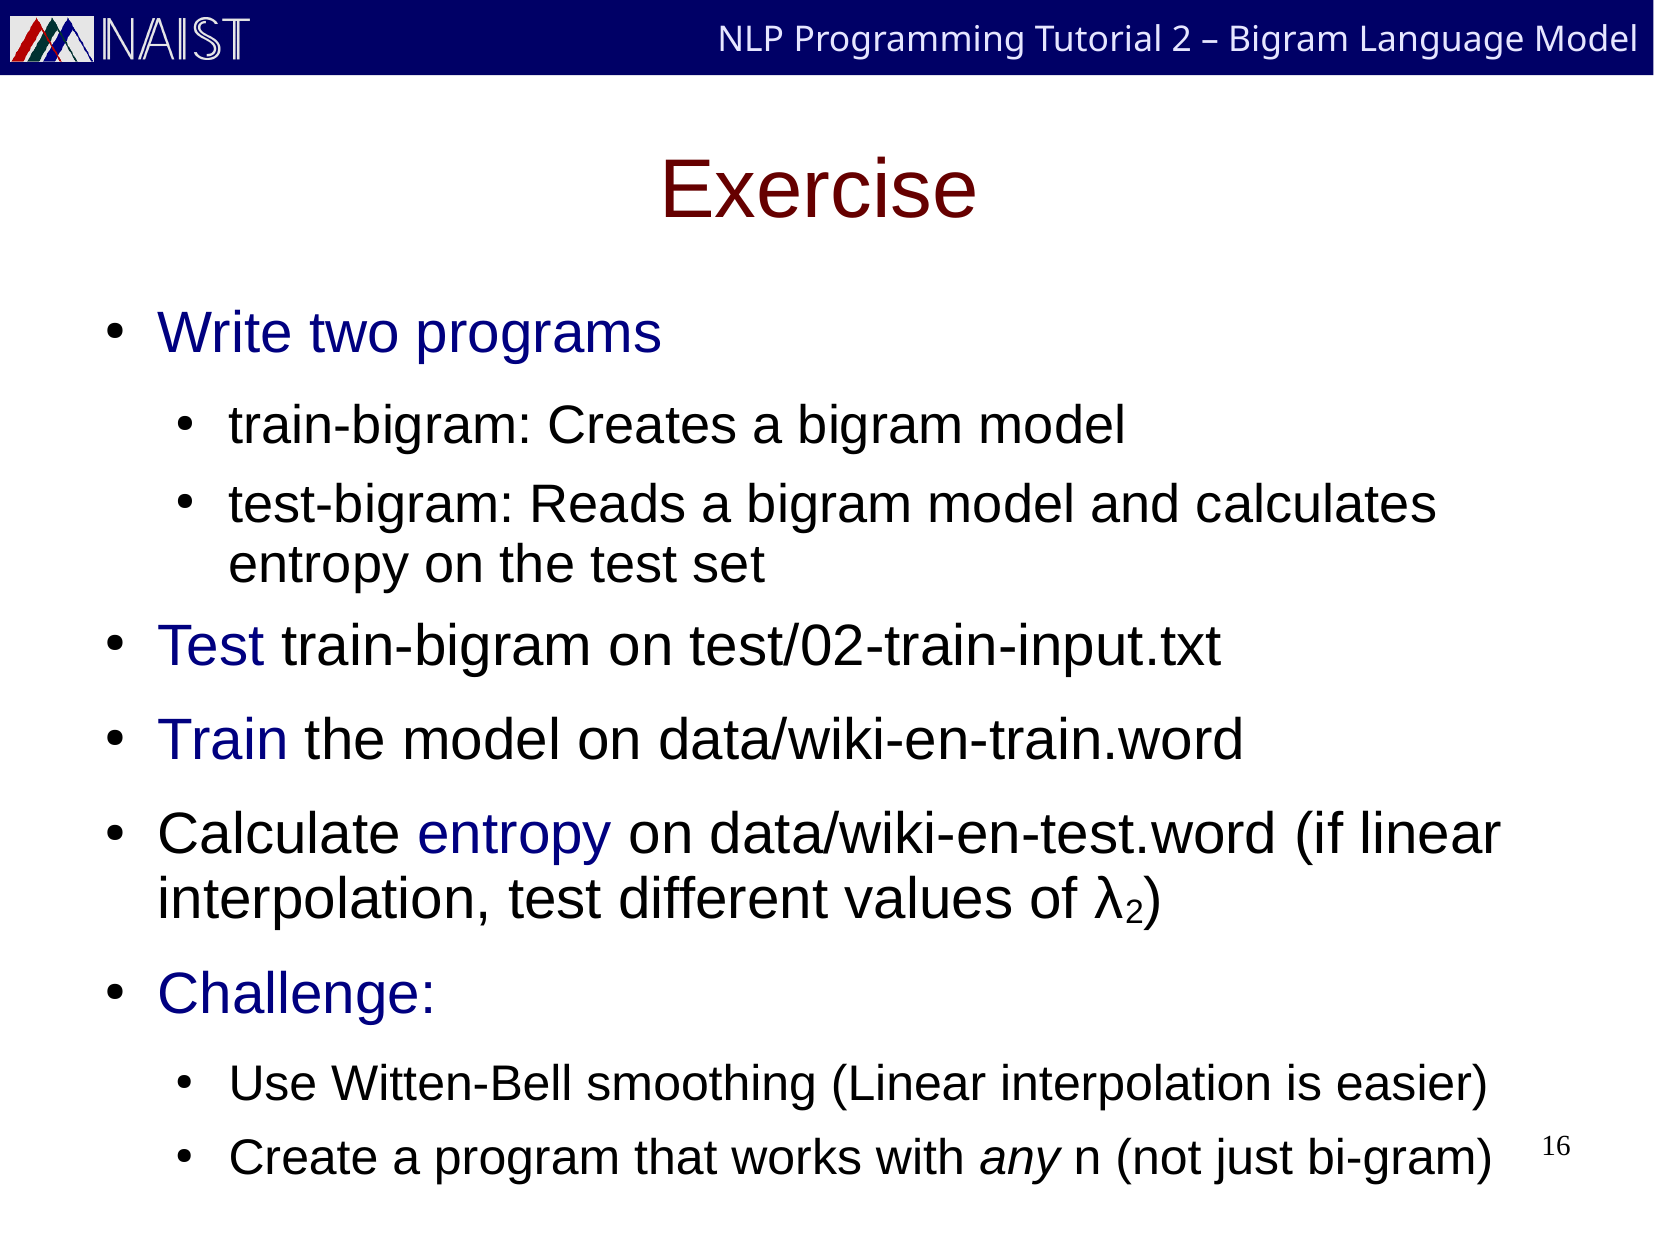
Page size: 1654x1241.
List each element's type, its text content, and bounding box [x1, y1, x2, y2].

list Write two programs train-bigram: Creates a bigram model test-bigram: Reads a bigram model and calculates entropy on the test set Test train-bigram on test/02-train-input.txt Train the model on data/wiki-en-train.word Calculate entropy on data/wiki-en-test.word (if linear interpolation, test different values of λ2) Challenge: Use Witten-Bell smoothing (Linear interpolation is easier) Create a program that works with any n (not just bi-gram) [86, 300, 1576, 1205]
title Exercise [75, 92, 1564, 285]
picture [102, 17, 251, 60]
picture [10, 16, 94, 62]
